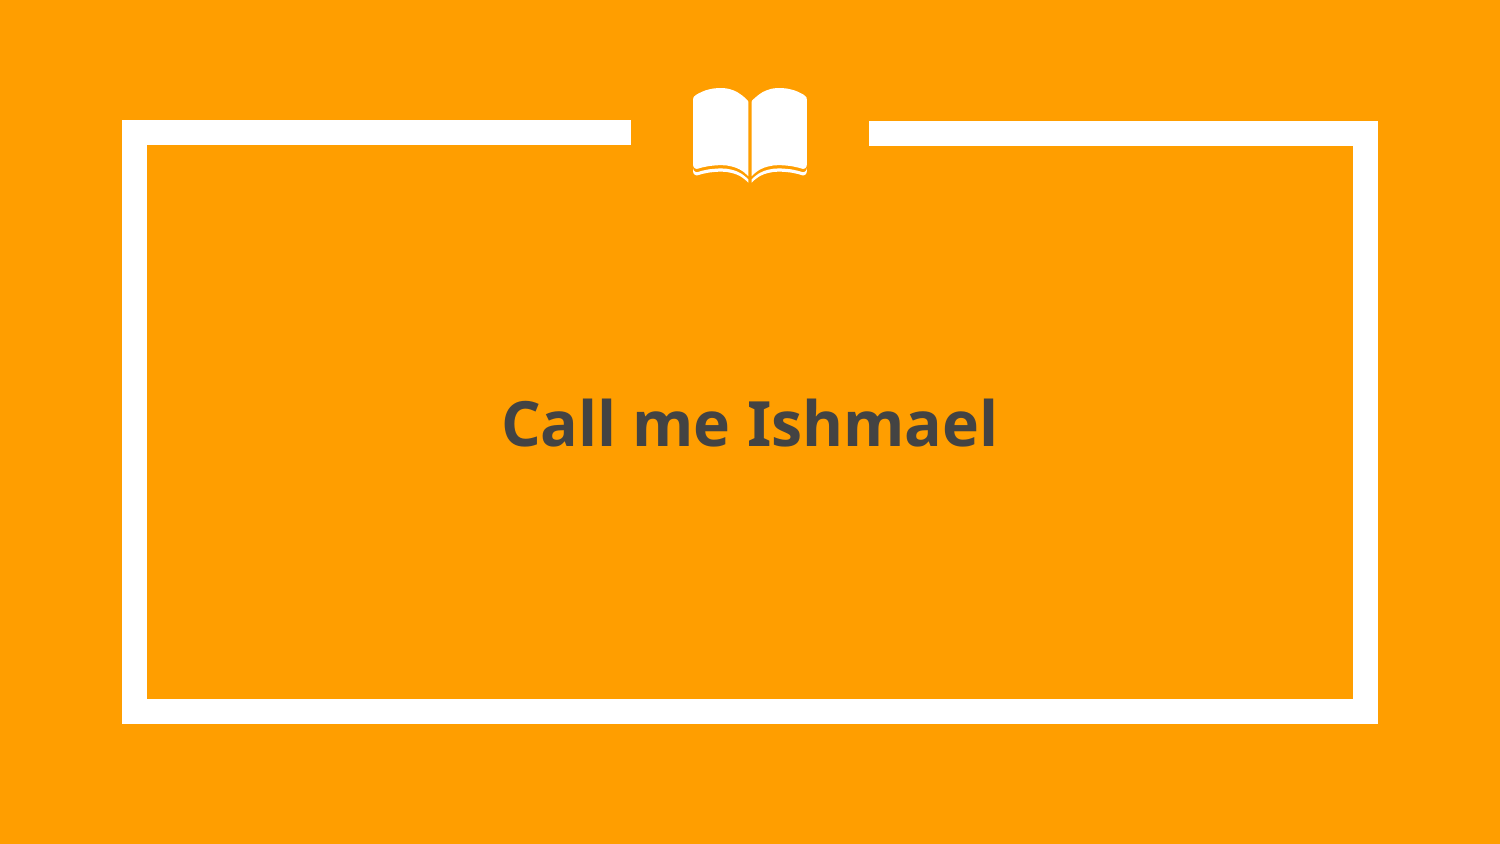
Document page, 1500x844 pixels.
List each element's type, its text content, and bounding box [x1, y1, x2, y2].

text_box [751, 88, 807, 183]
title Call me Ishmael [376, 326, 1124, 517]
text_box [693, 88, 749, 183]
